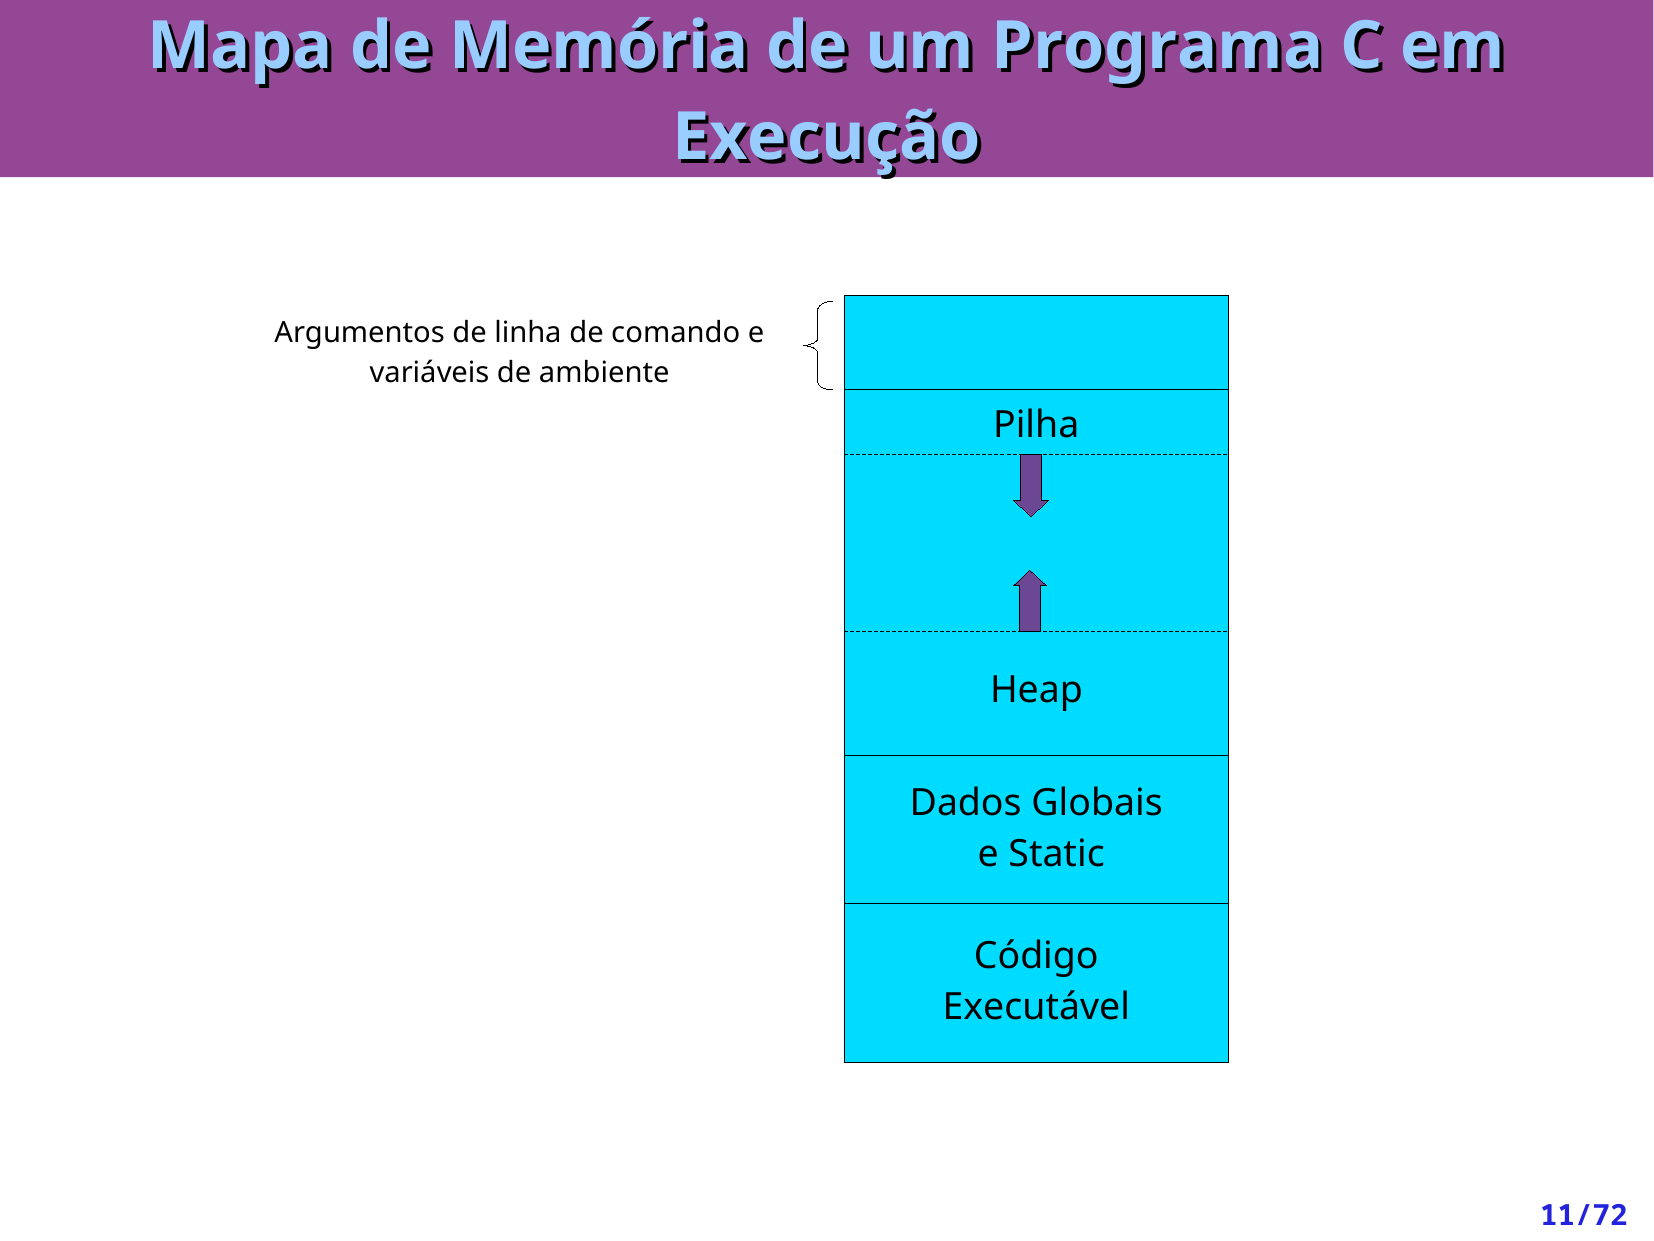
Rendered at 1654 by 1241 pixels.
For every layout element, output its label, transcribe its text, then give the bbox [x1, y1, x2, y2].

text_box Código Executável [874, 921, 1199, 1043]
text_box [844, 904, 1229, 1063]
text_box [844, 295, 1229, 389]
title Mapa de Memória de um Programa C em Execução [0, 0, 1654, 192]
text_box Argumentos de linha de comando e variáveis de ambiente [224, 304, 815, 403]
text_box [844, 390, 1229, 755]
text_box Dados Globais e Static [874, 767, 1199, 890]
text_box Pilha [874, 389, 1199, 459]
text_box [844, 756, 1229, 903]
text_box Heap [874, 655, 1199, 724]
